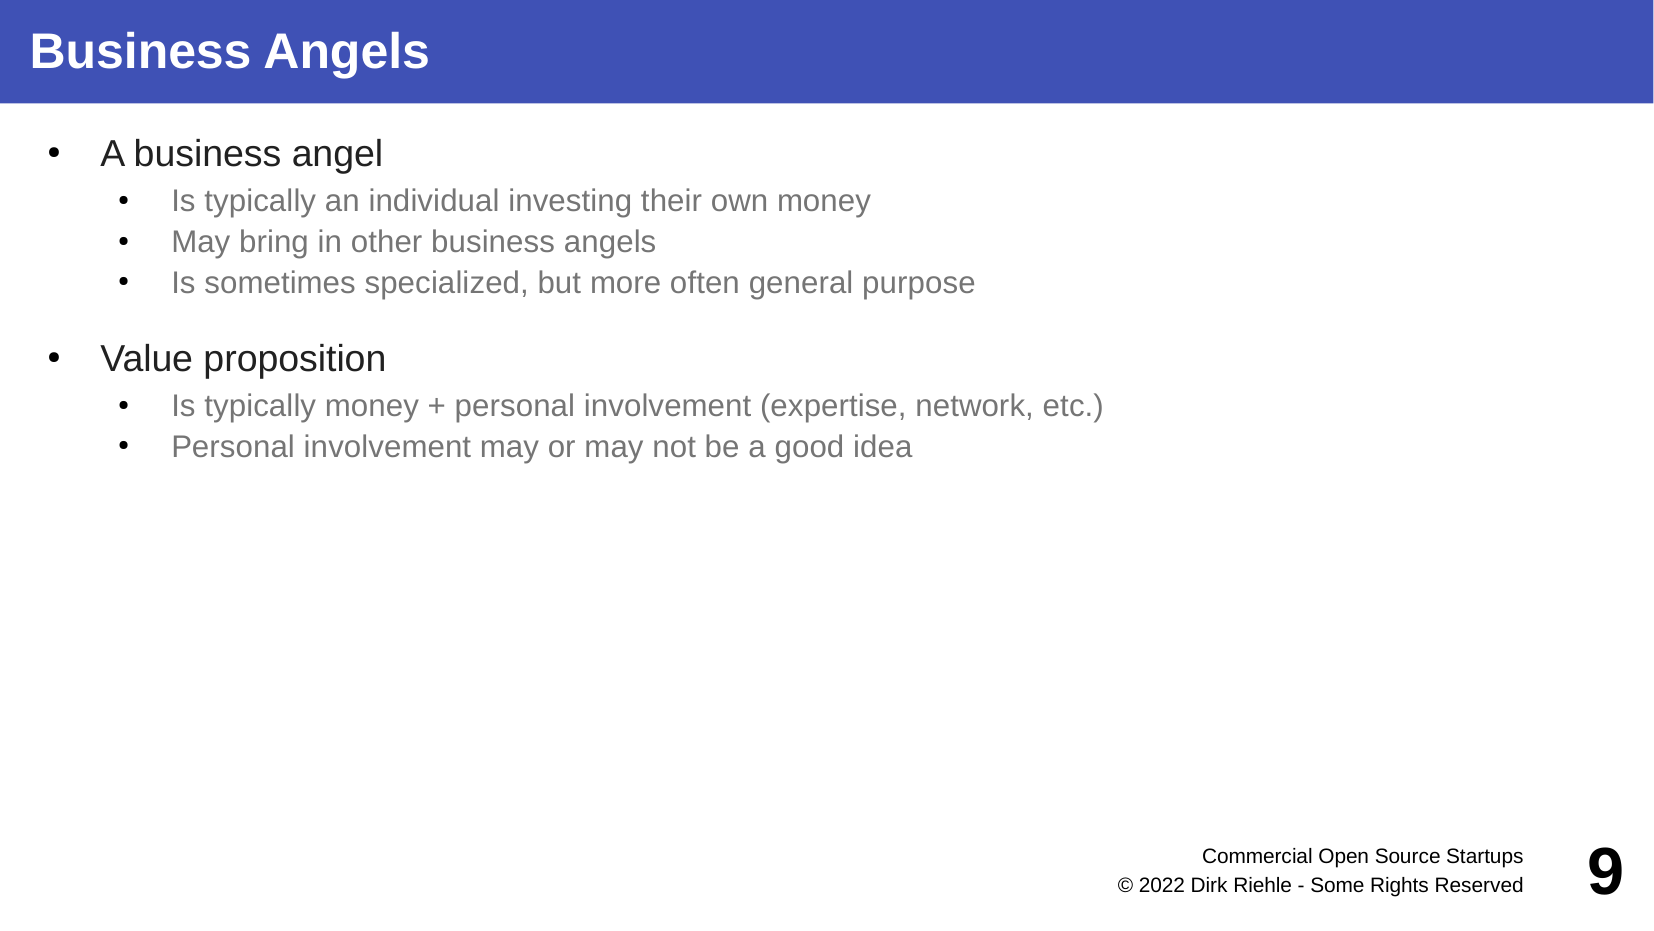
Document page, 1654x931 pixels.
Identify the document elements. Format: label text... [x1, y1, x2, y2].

title Business Angels [0, 0, 1654, 104]
list A business angel Is typically an individual investing their own money May bring in other business angels Is sometimes specialized, but more often general purpose Value proposition Is typically money + personal involvement (expertise, network, etc.) Personal involvement may or may not be a good idea [29, 132, 1625, 813]
